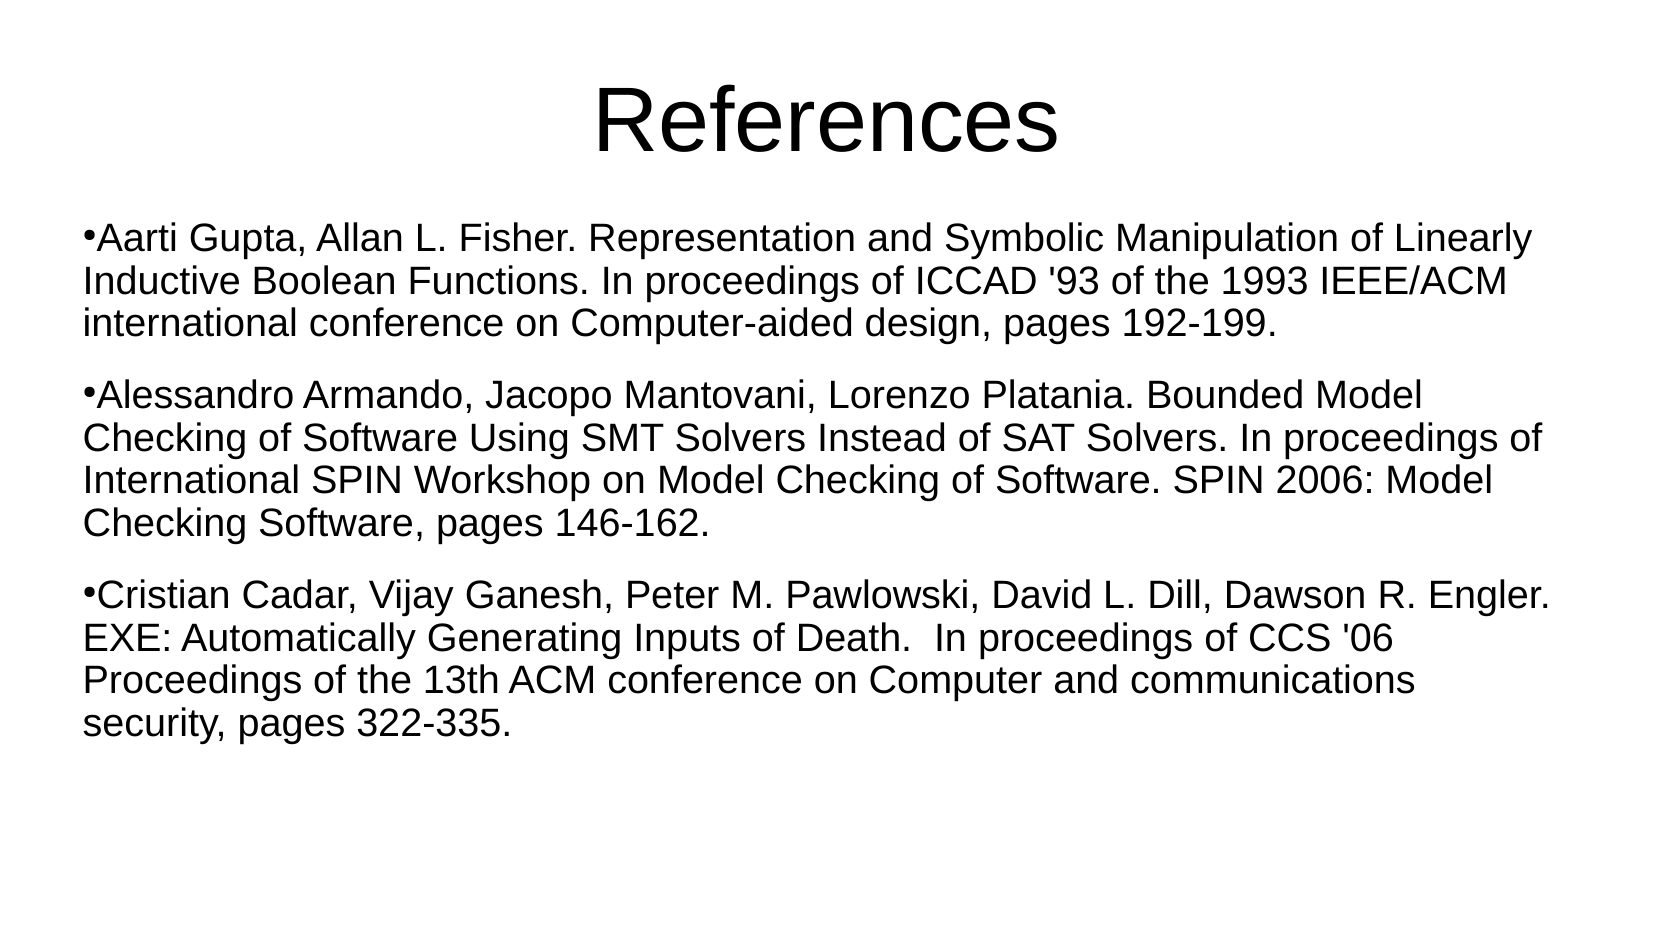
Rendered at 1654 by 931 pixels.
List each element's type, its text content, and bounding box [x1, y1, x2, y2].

list Aarti Gupta, Allan L. Fisher. Representation and Symbolic Manipulation of Linearly Inductive Boolean Functions. In proceedings of ICCAD '93 of the 1993 IEEE/ACM international conference on Computer-aided design, pages 192-199. Alessandro Armando, Jacopo Mantovani, Lorenzo Platania. Bounded Model Checking of Software Using SMT Solvers Instead of SAT Solvers. In proceedings of International SPIN Workshop on Model Checking of Software. SPIN 2006: Model Checking Software, pages 146-162. Cristian Cadar, Vijay Ganesh, Peter M. Pawlowski, David L. Dill, Dawson R. Engler. EXE: Automatically Generating Inputs of Death. In proceedings of CCS '06 Proceedings of the 13th ACM conference on Computer and communications security, pages 322-335. [82, 217, 1571, 758]
title References [82, 37, 1571, 193]
